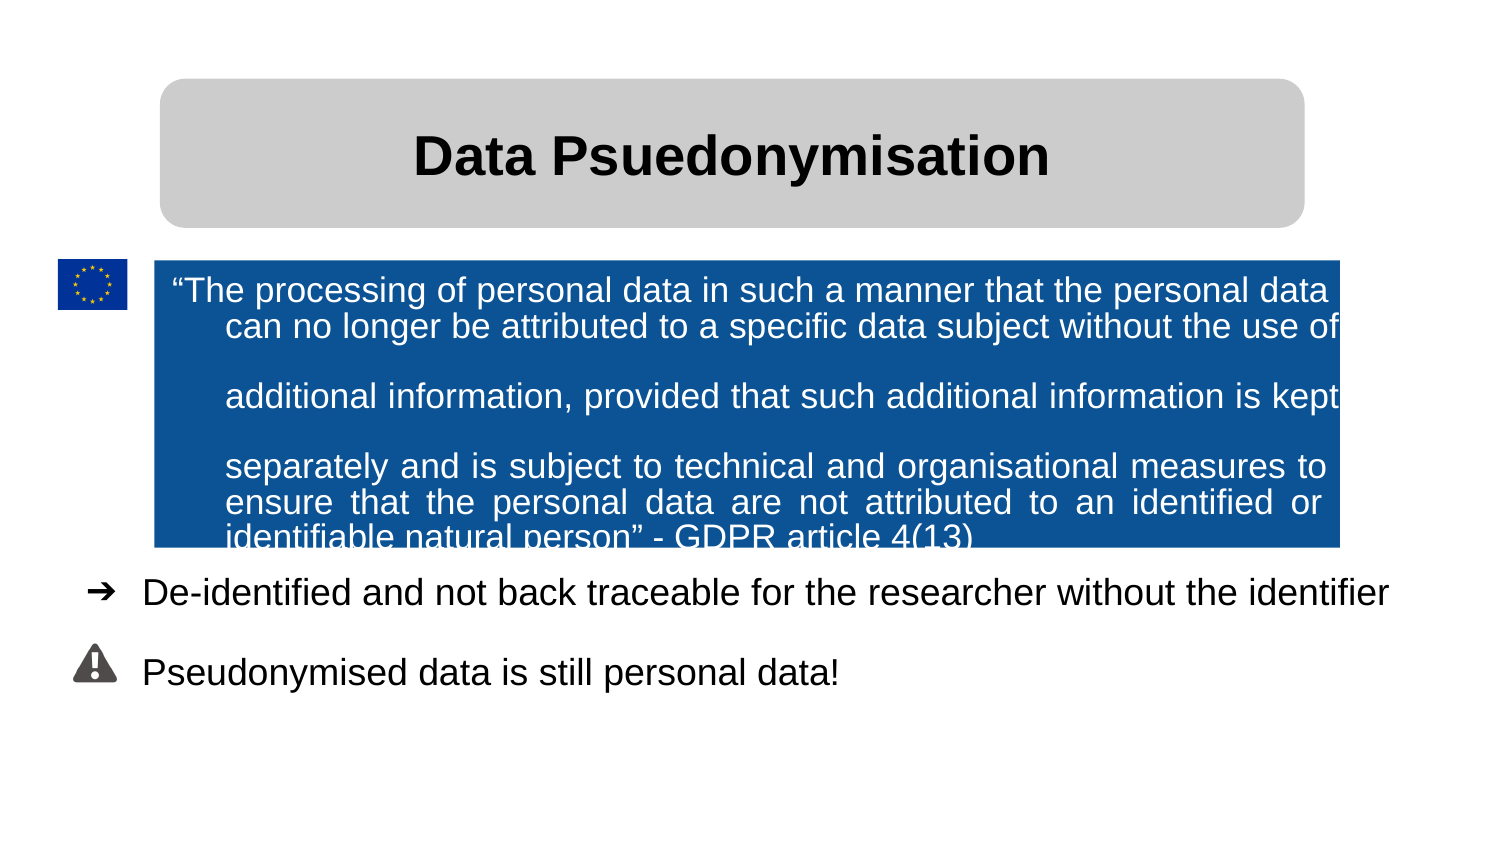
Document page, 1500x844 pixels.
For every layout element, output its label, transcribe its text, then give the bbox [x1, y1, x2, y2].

picture [50, 620, 130, 704]
text_box Data Psuedonymisation [160, 79, 1304, 228]
picture [57, 259, 128, 310]
text_box De-identified and not back traceable for the researcher without the identifier [67, 547, 1396, 642]
text_box Pseudonymised data is still personal data! [141, 627, 1363, 722]
text_box “The processing of personal data in such a manner that the personal data can no longer be attributed to a specific data subject without the use of additional information, provided that such additional information is kept separately and is subject to technical and organisational measures to ensure that the personal data are not attributed to an identified or identifiable natural person” - GDPR article 4(13) [154, 260, 1340, 548]
